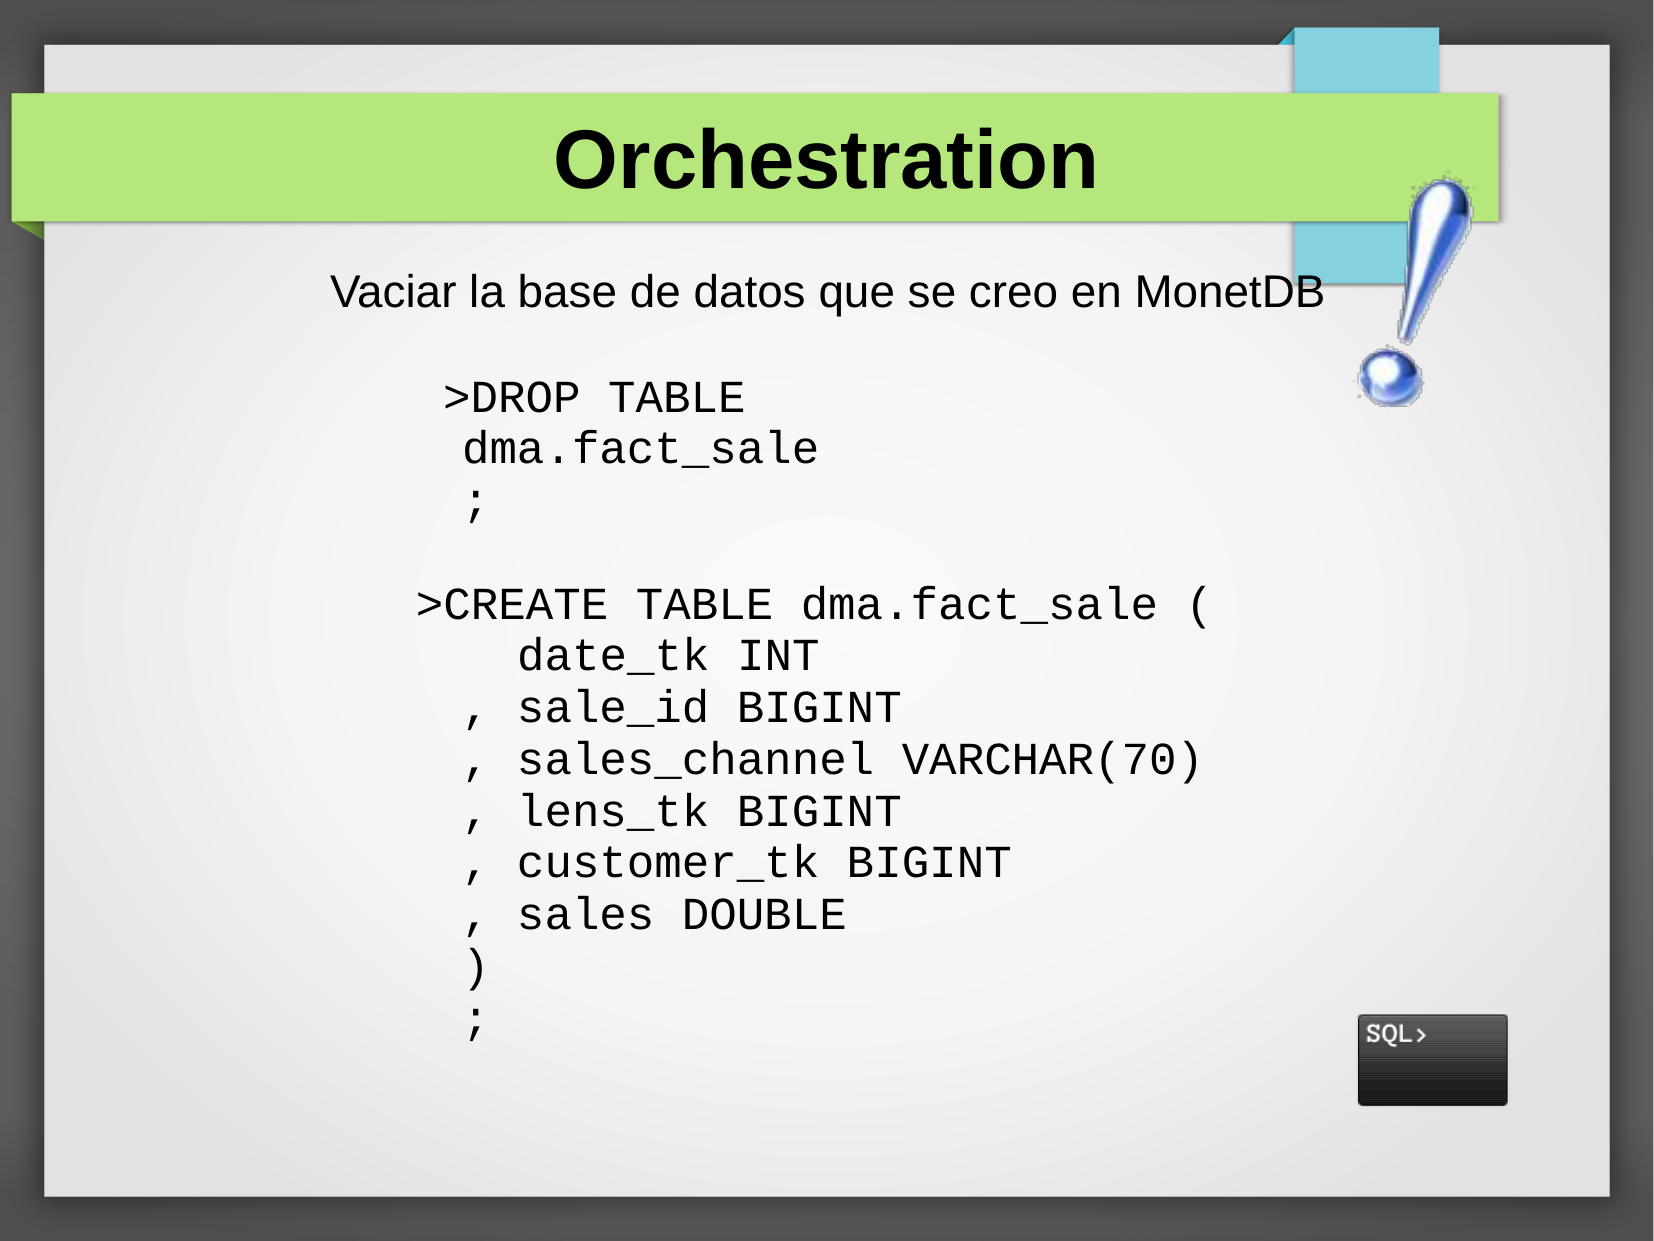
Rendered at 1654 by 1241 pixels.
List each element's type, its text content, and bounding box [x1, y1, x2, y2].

title Orchestration [70, 106, 1583, 213]
text_box Vaciar la base de datos que se creo en MonetDB [315, 258, 1340, 325]
text_box >DROP TABLE dma.fact_sale ; >CREATE TABLE dma.fact_sale ( date_tk INT , sale_id BIGINT , sales_channel VARCHAR(70) , lens_tk BIGINT , customer_tk BIGINT , sales DOUBLE ) ; [373, 366, 1501, 1163]
picture [0, 0, 1654, 1241]
